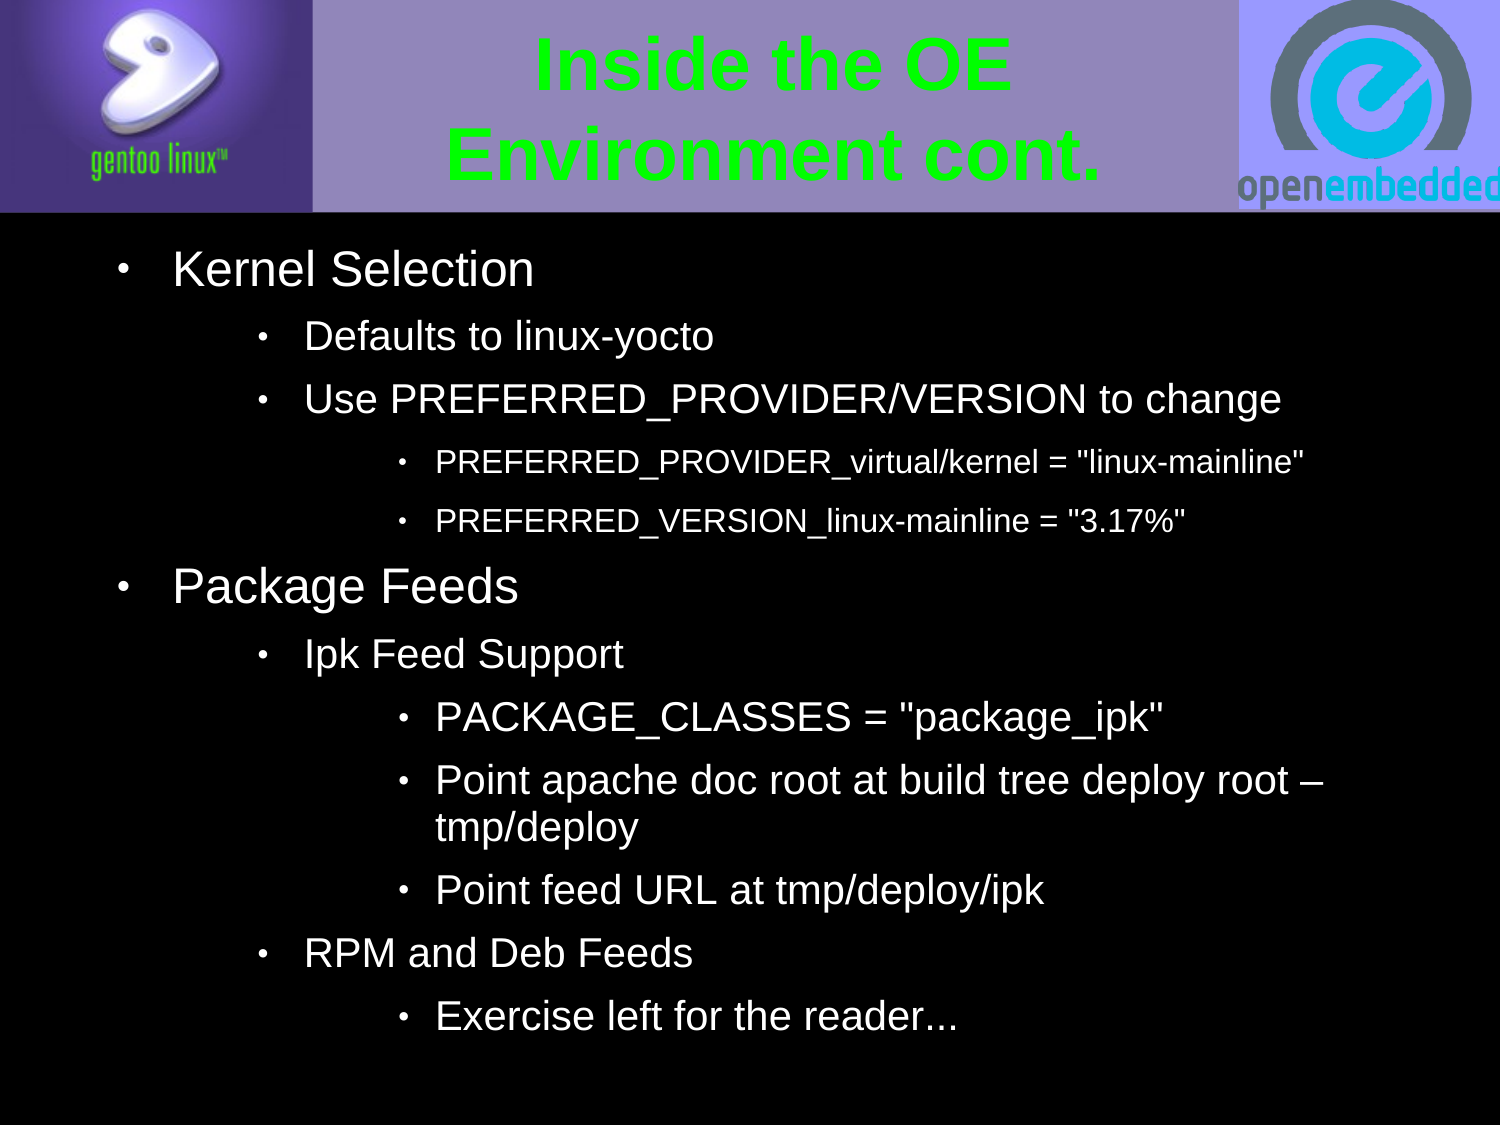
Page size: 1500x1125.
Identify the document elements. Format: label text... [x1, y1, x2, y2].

title Inside the OE Environment cont. [319, 12, 1230, 201]
picture [0, 0, 302, 184]
picture [1238, 0, 1500, 210]
list Kernel Selection Defaults to linux-yocto Use PREFERRED_PROVIDER/VERSION to change PREFERRED_PROVIDER_virtual/kernel = "linux-mainline" PREFERRED_VERSION_linux-mainline = "3.17%" Package Feeds Ipk Feed Support PACKAGE_CLASSES = "package_ipk" Point apache doc root at build tree deploy root – tmp/deploy Point feed URL at tmp/deploy/ipk RPM and Deb Feeds Exercise left for the reader... [60, 238, 1441, 1040]
